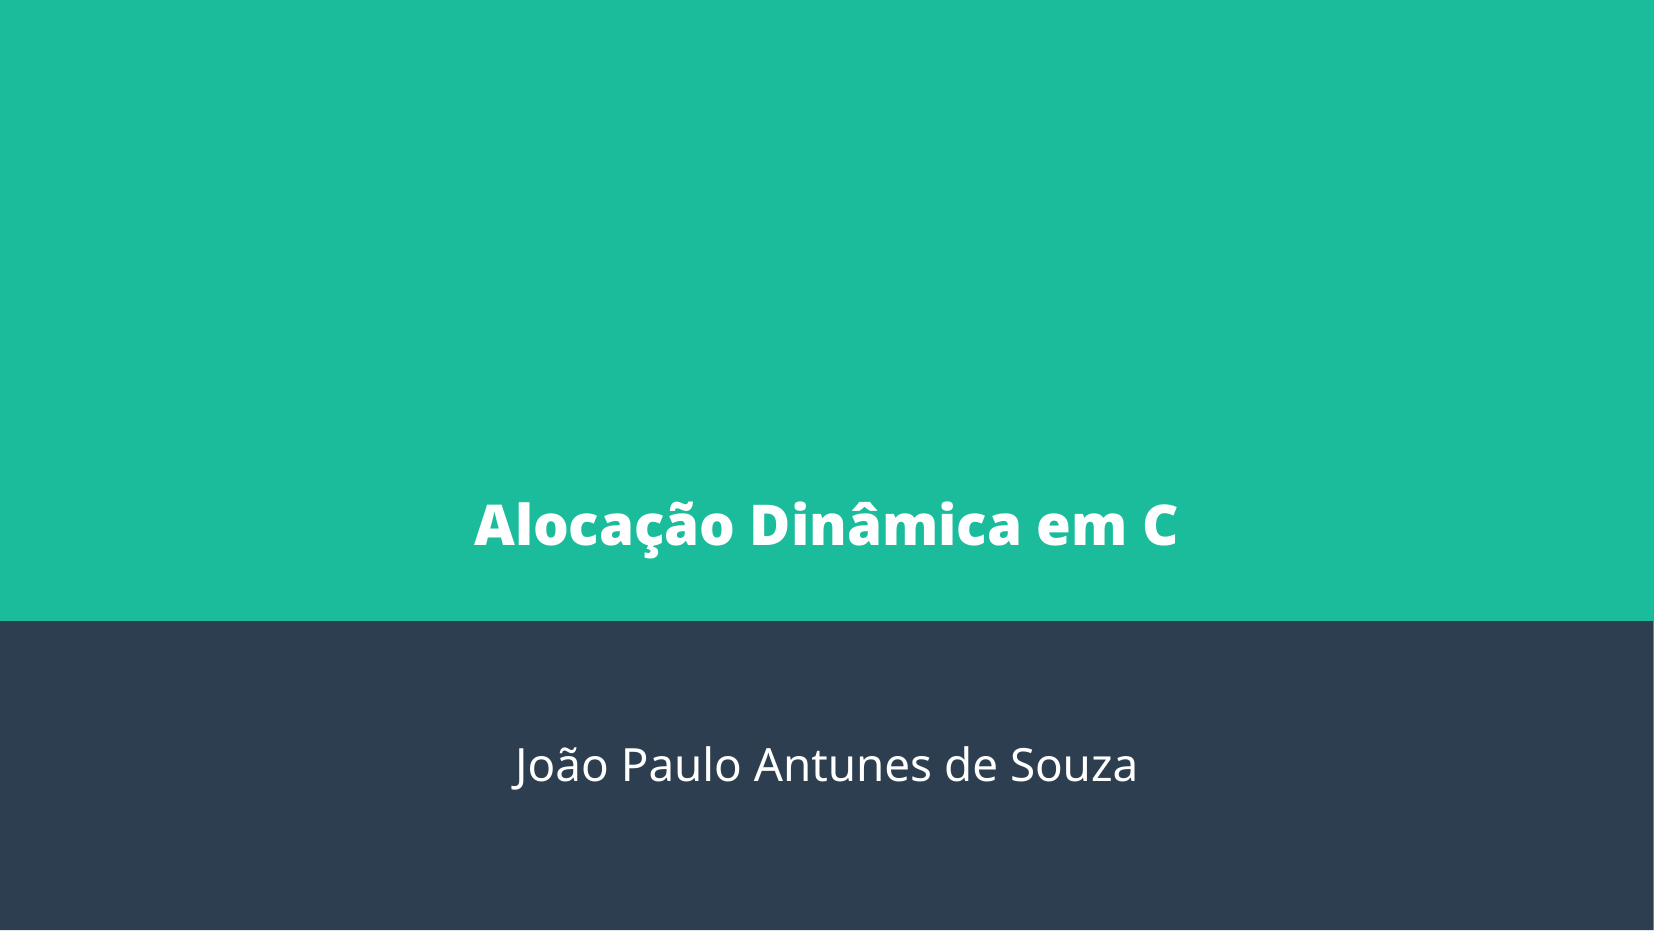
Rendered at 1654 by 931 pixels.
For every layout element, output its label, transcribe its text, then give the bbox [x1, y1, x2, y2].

subtitle João Paulo Antunes de Souza [59, 642, 1595, 886]
title Alocação Dinâmica em C [59, 465, 1595, 583]
